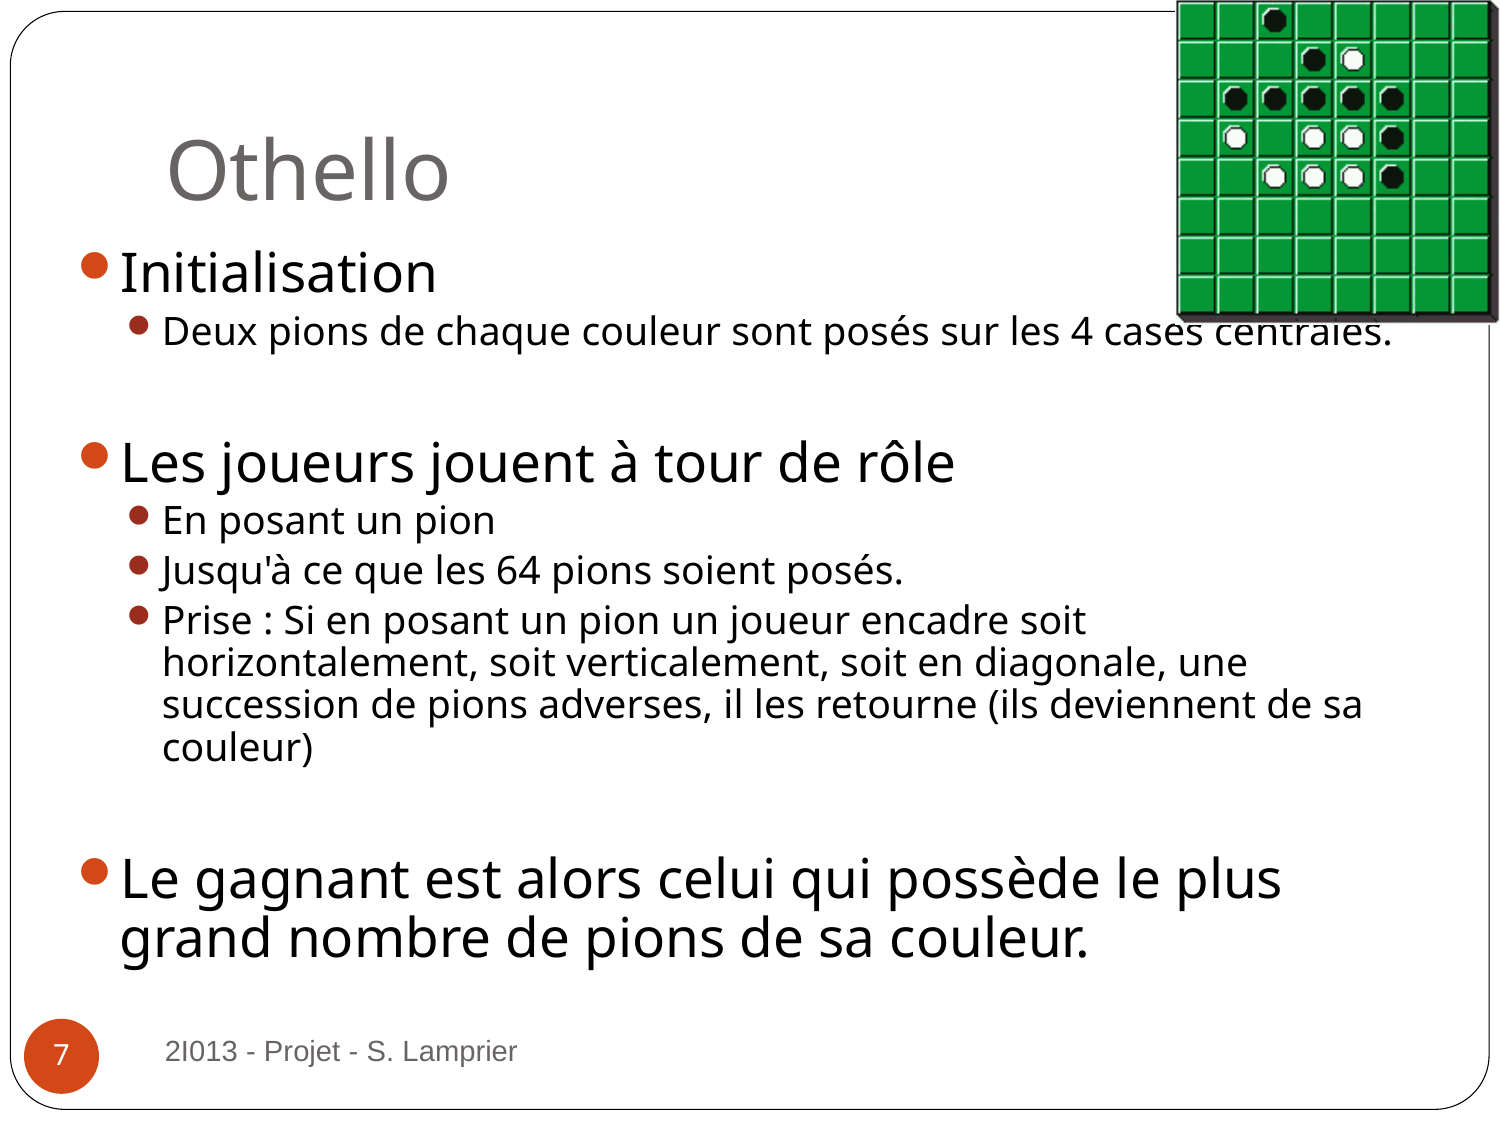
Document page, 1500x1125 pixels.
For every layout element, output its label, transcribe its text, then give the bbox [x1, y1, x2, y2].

list Initialisation Deux pions de chaque couleur sont posés sur les 4 cases centrales. Les joueurs jouent à tour de rôle En posant un pion Jusqu'à ce que les 64 pions soient posés. Prise : Si en posant un pion un joueur encadre soit horizontalement, soit verticalement, soit en diagonale, une succession de pions adverses, il les retourne (ils deviennent de sa couleur) Le gagnant est alors celui qui possède le plus grand nombre de pions de sa couleur. [62, 237, 1413, 1025]
text_box <numéro> [23, 1018, 100, 1094]
picture [1175, 0, 1500, 325]
text_box 2I013 - Projet - S. Lamprier [149, 1012, 801, 1088]
title Othello [150, 45, 1175, 233]
